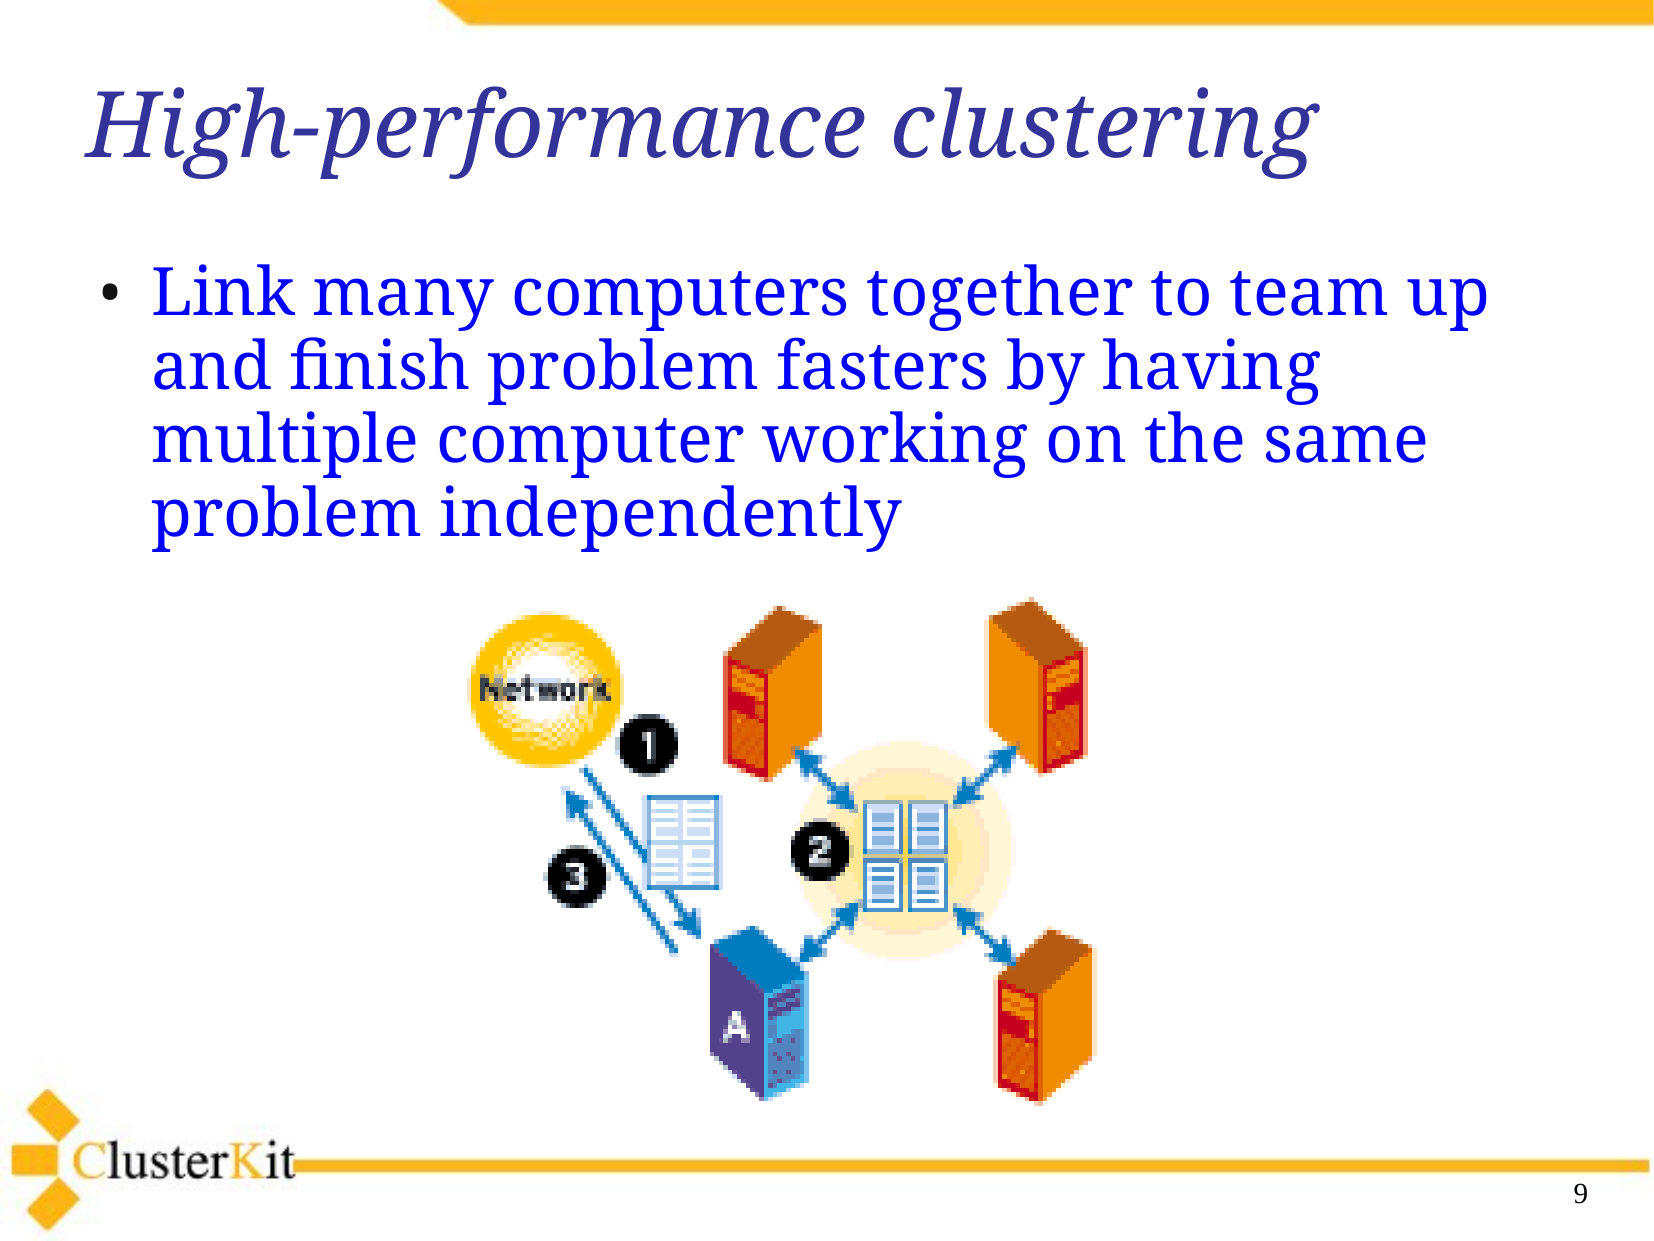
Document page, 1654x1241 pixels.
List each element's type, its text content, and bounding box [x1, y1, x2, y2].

picture [0, 0, 1654, 1241]
text_box Link many computers together to team up and finish problem fasters by having multiple computer working on the same problem independently [82, 244, 1571, 1063]
text_box High-performance clustering [71, 20, 1560, 228]
